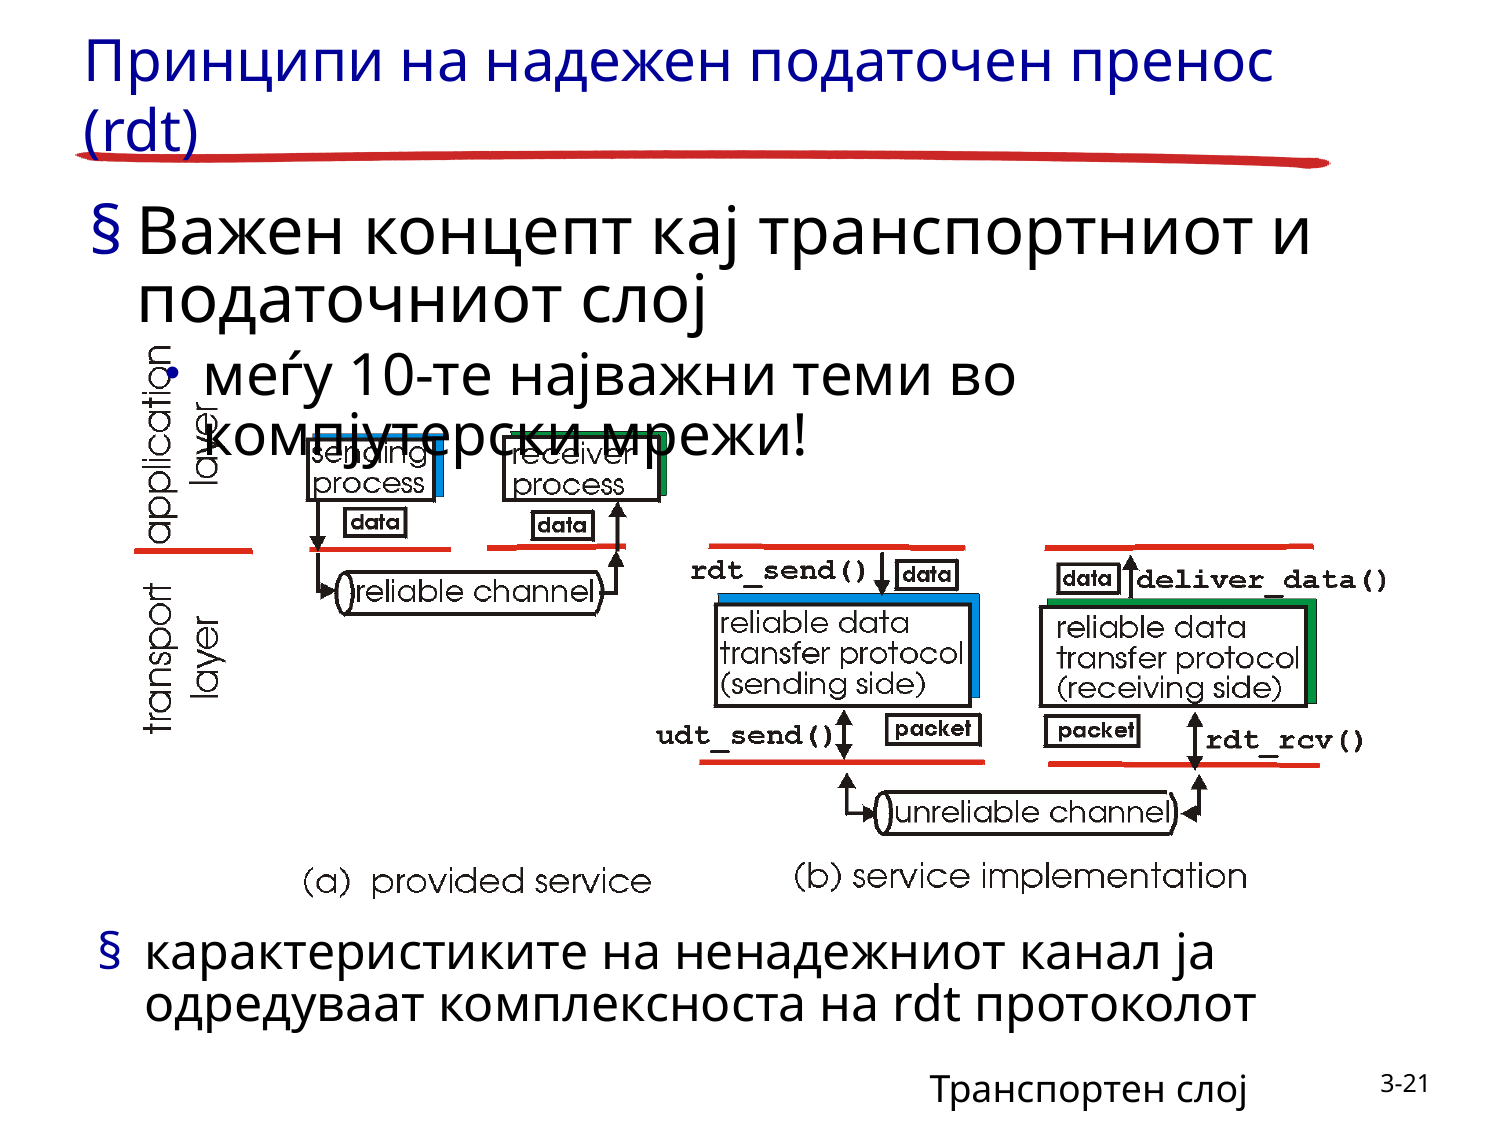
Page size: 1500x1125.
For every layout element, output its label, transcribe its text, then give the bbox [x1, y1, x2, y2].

list Важен концепт кај транспортниот и податочниот слој меѓу 10-те најважни теми во компјутерски мрежи! [75, 193, 1332, 331]
slide_number 3-<number> [1365, 1060, 1477, 1106]
title Принципи на надежен податочен пренос (rdt) [69, 15, 1345, 204]
list карактеристиките на ненадежниот канал ја одредуваат комплексноста на rdt протоколот [82, 921, 1360, 999]
picture [134, 346, 1385, 899]
footer Транспортен слој [914, 1057, 1390, 1105]
